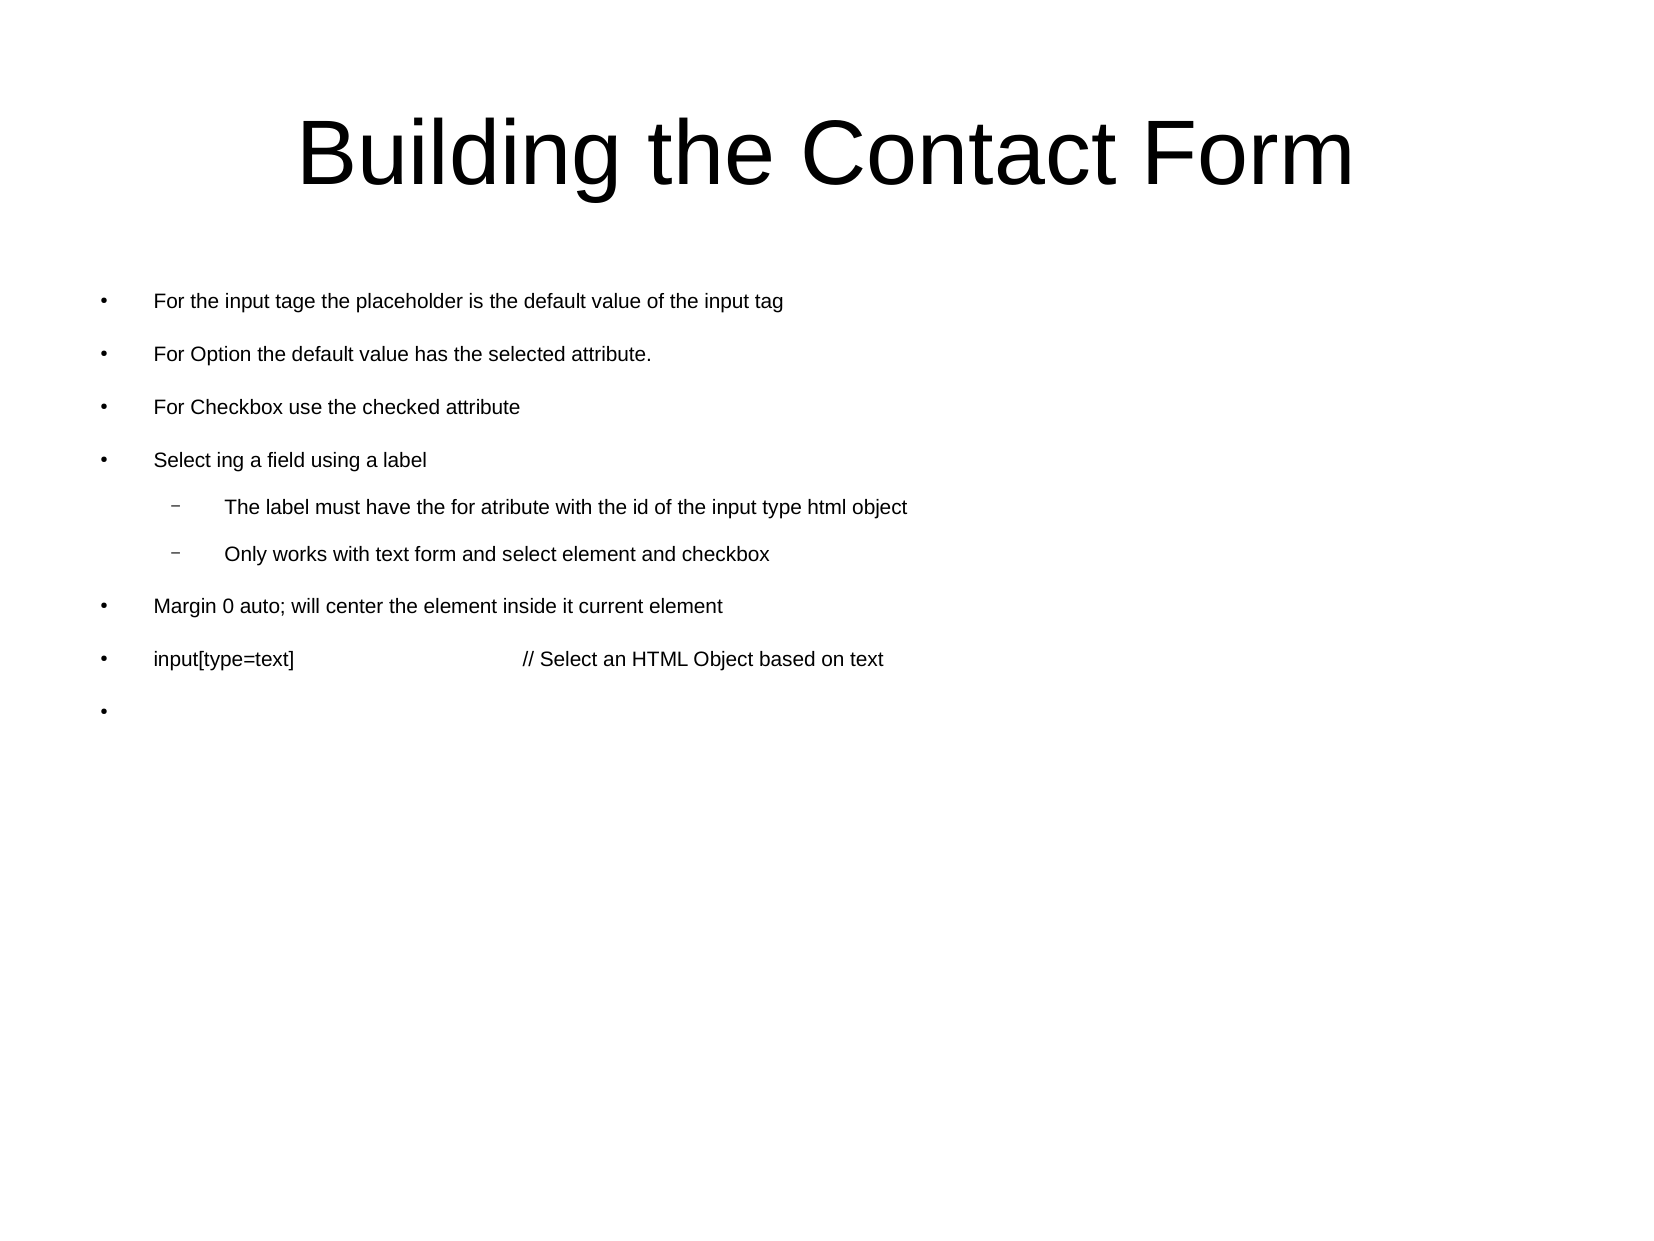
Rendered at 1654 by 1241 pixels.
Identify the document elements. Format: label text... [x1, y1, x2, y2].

title Building the Contact Form [82, 49, 1571, 257]
list For the input tage the placeholder is the default value of the input tag For Option the default value has the selected attribute. For Checkbox use the checked attribute Select ing a field using a label The label must have the for atribute with the id of the input type html object Only works with text form and select element and checkbox Margin 0 auto; will center the element inside it current element input[type=text] // Select an HTML Object based on text [82, 290, 1583, 1229]
